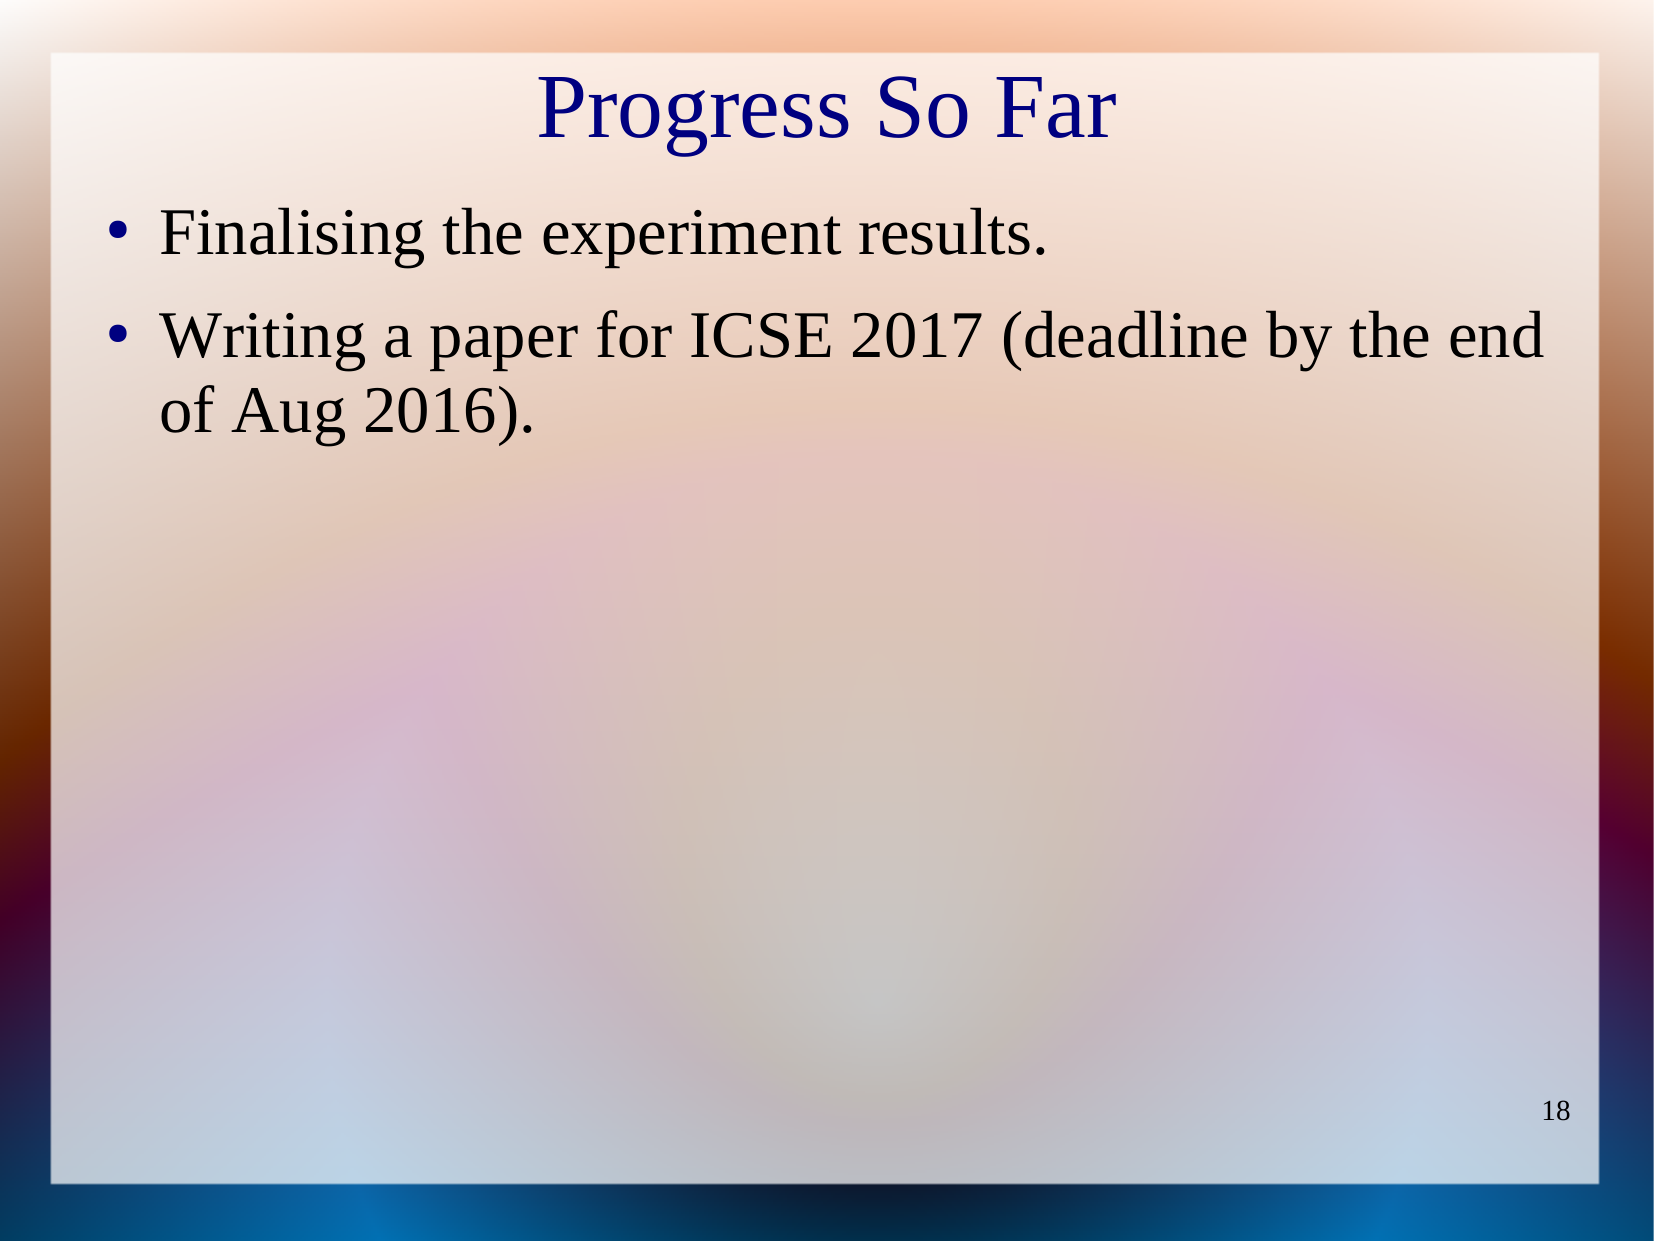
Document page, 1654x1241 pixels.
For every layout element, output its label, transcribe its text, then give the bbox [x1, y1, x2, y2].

title Progress So Far [83, 2, 1572, 210]
list Finalising the experiment results. Writing a paper for ICSE 2017 (deadline by the end of Aug 2016). [88, 194, 1577, 939]
picture [0, 0, 1654, 1241]
